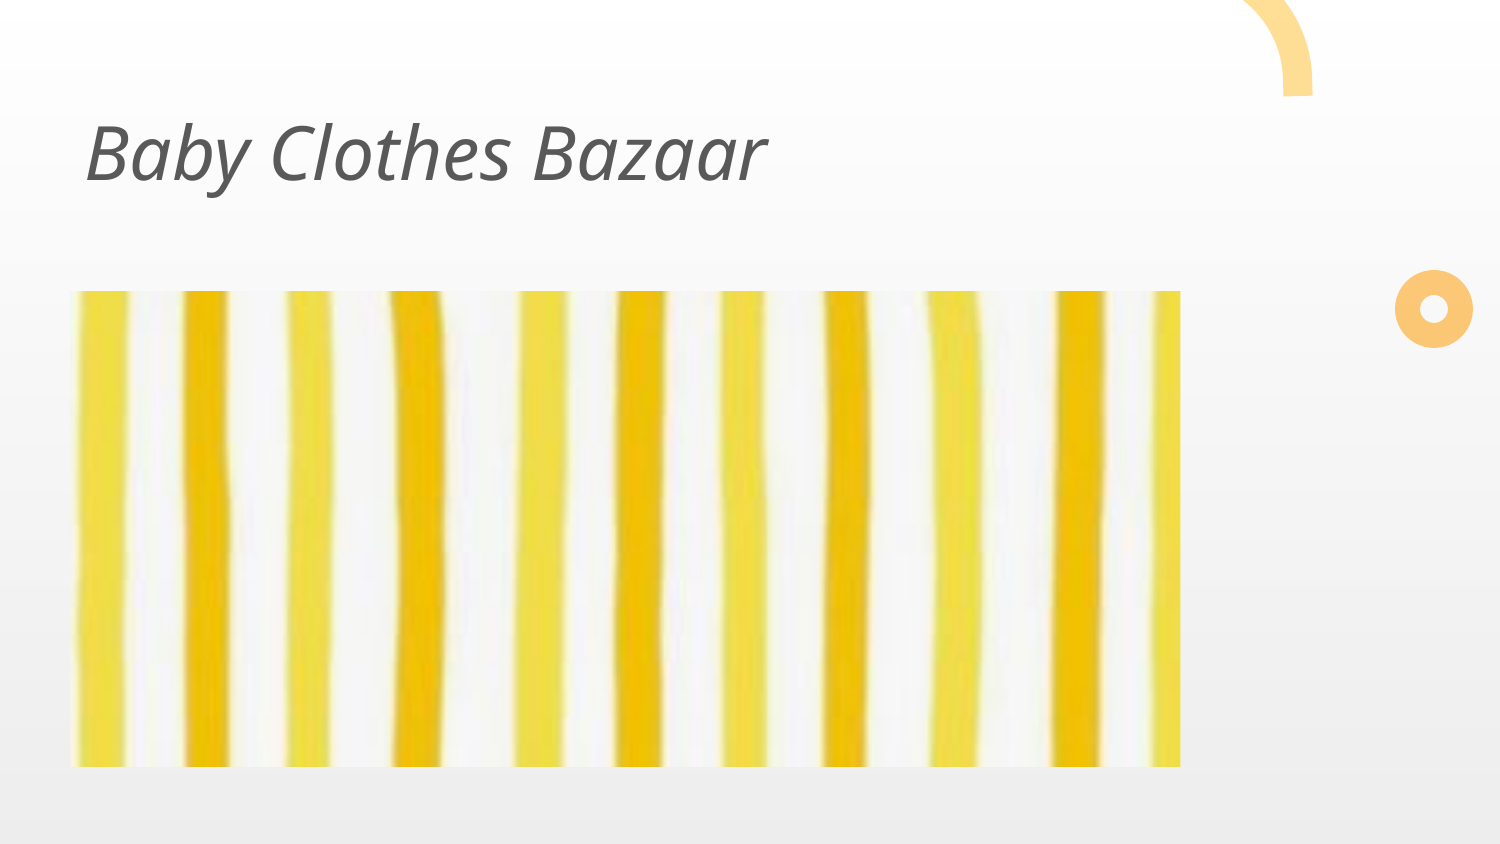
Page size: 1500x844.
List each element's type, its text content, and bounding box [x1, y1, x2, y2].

title Baby Clothes Bazaar [69, 98, 1181, 280]
subtitle [75, 262, 1426, 844]
picture [70, 291, 1181, 767]
